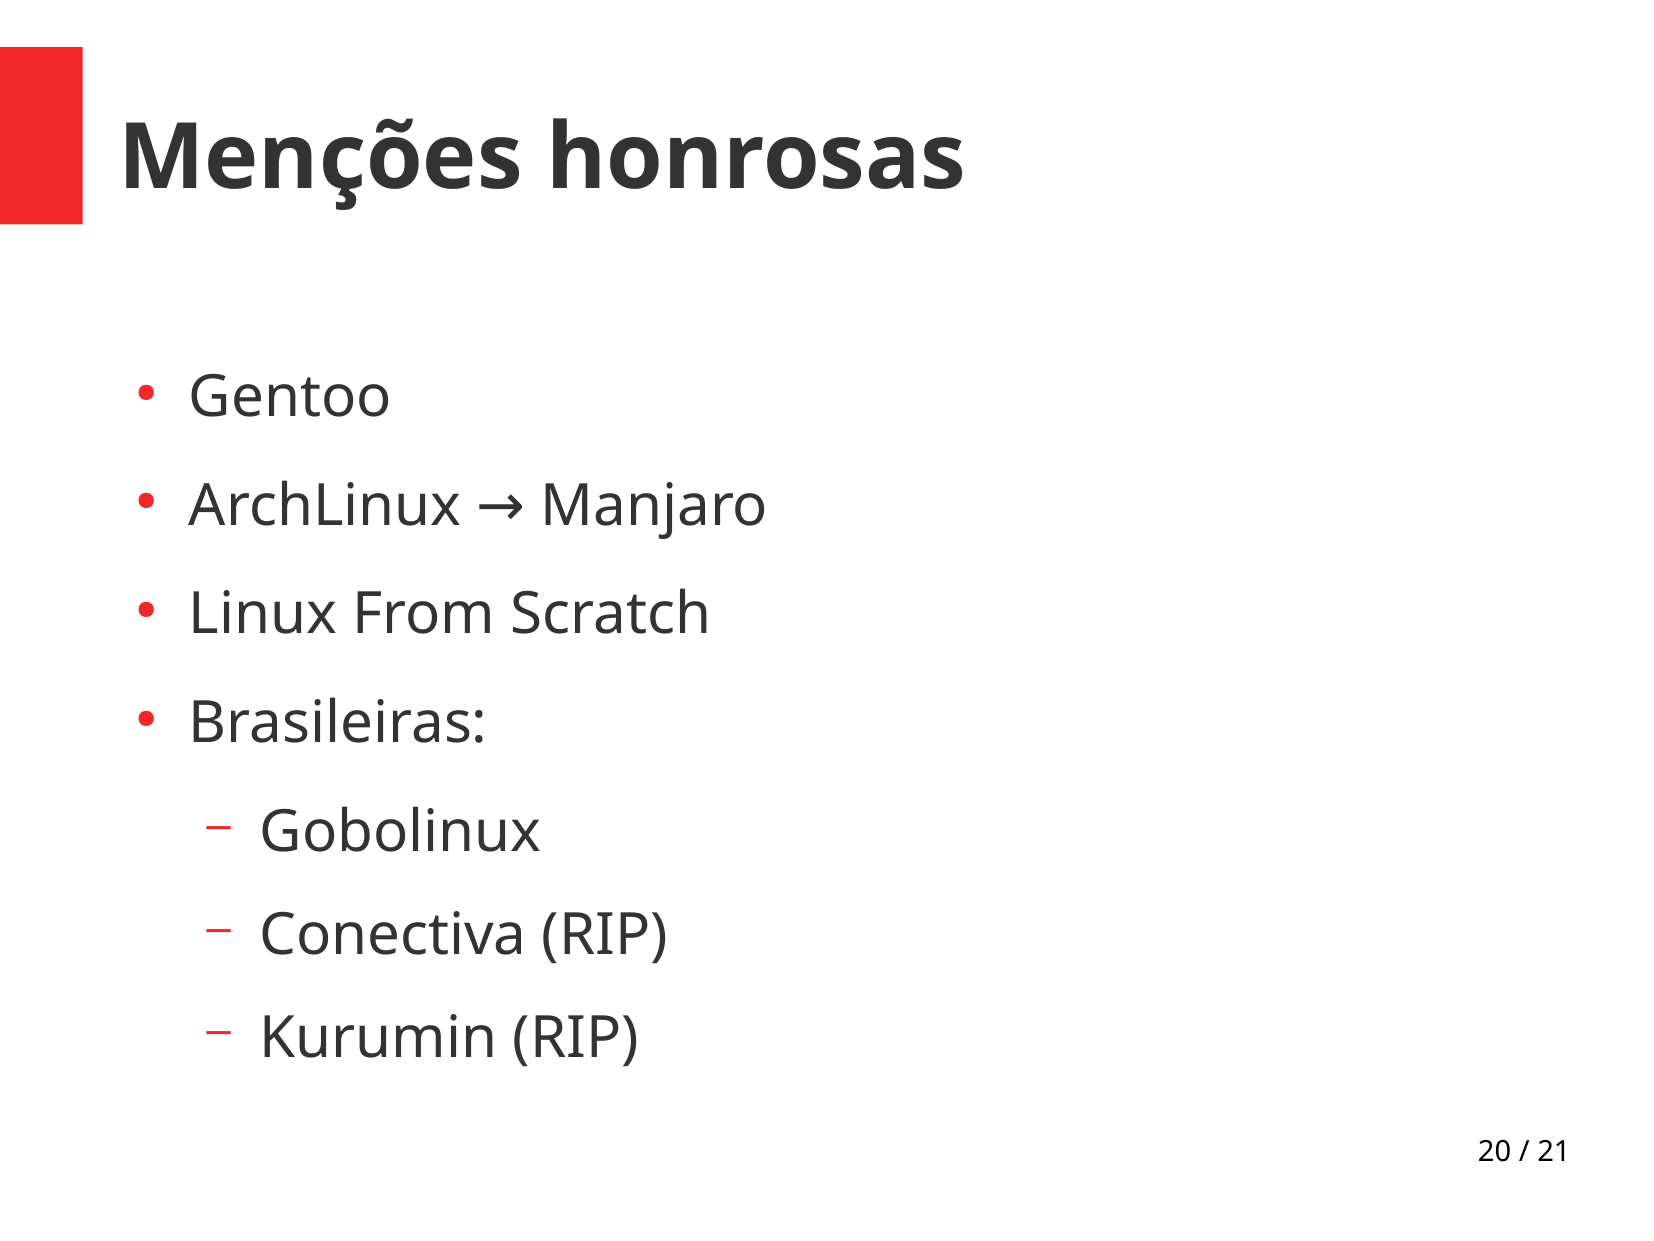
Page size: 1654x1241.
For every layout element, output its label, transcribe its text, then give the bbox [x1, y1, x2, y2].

title Menções honrosas [118, 49, 1571, 257]
list Gentoo ArchLinux → Manjaro Linux From Scratch Brasileiras: Gobolinux Conectiva (RIP) Kurumin (RIP) [118, 354, 1536, 1074]
